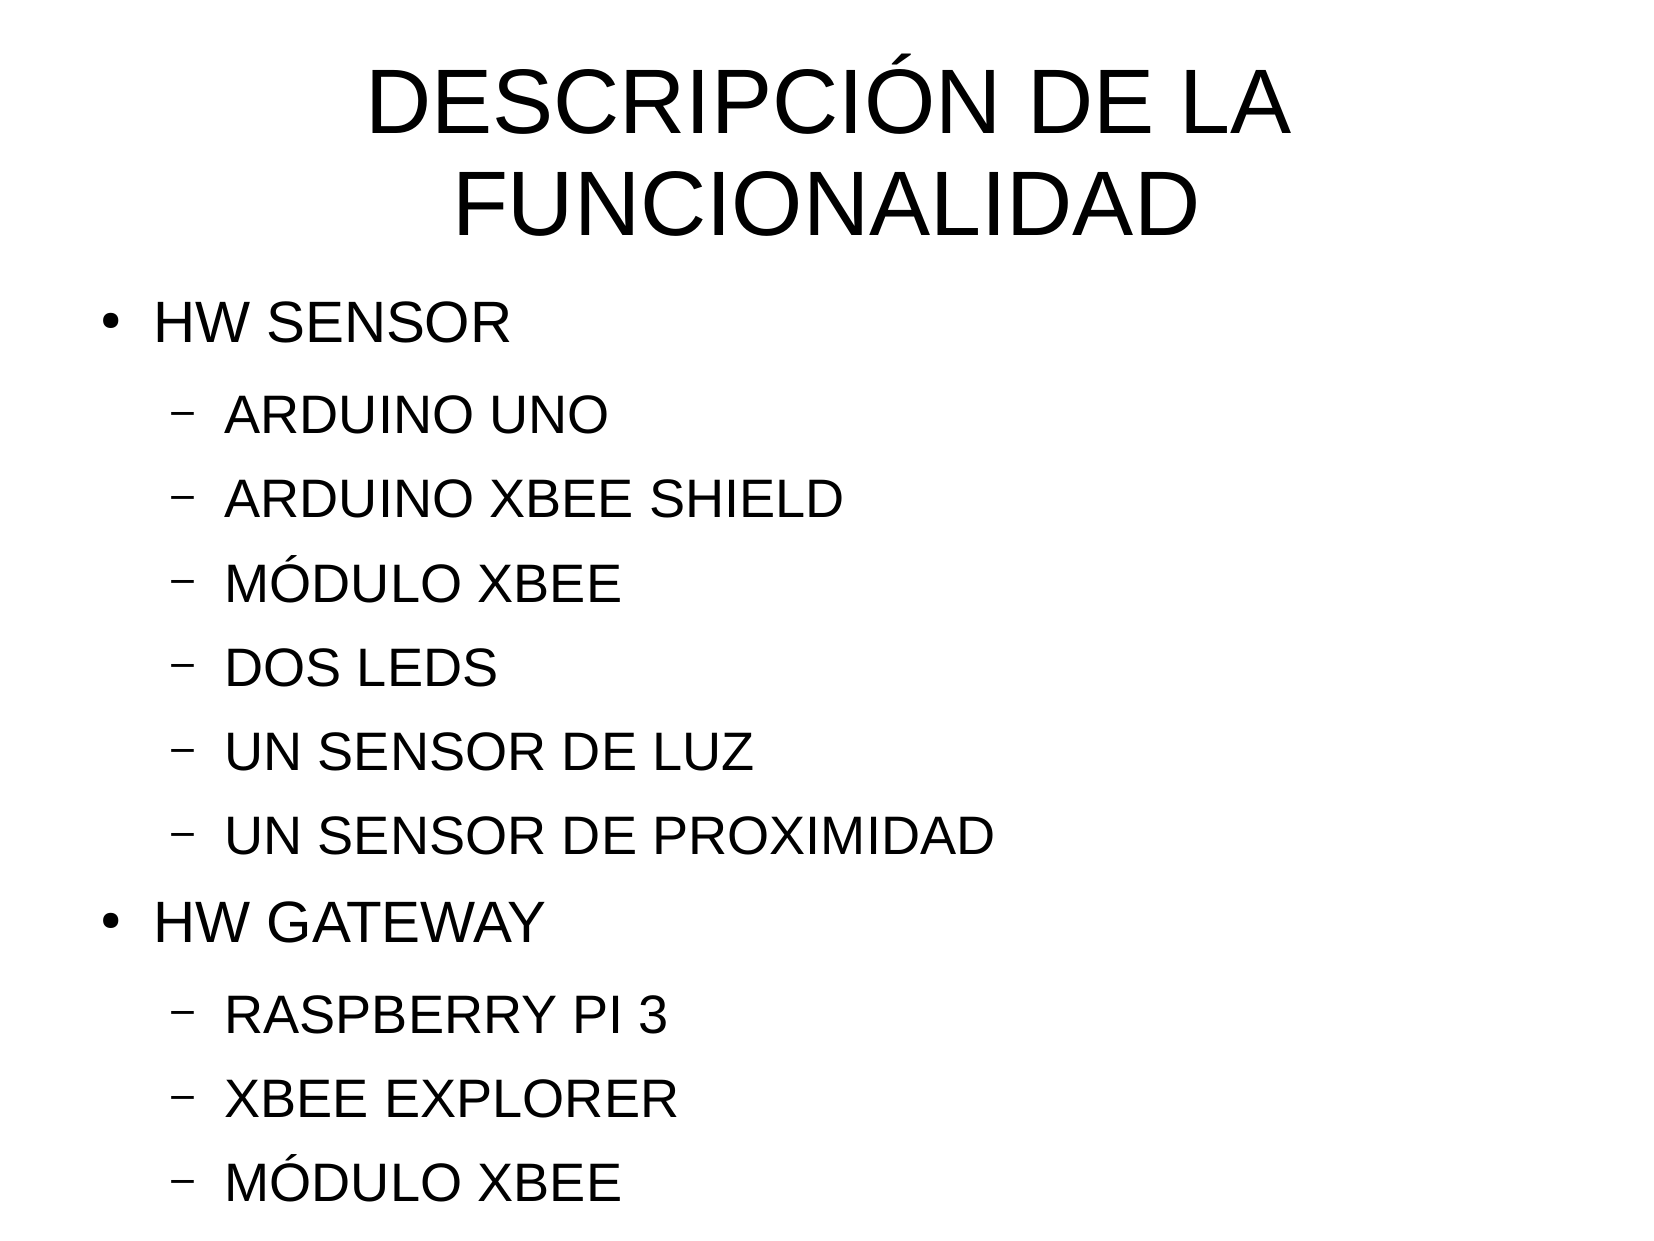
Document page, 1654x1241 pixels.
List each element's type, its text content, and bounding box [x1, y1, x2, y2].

title DESCRIPCIÓN DE LA FUNCIONALIDAD [82, 49, 1571, 257]
list HW SENSOR ARDUINO UNO ARDUINO XBEE SHIELD MÓDULO XBEE DOS LEDS UN SENSOR DE LUZ UN SENSOR DE PROXIMIDAD HW GATEWAY RASPBERRY PI 3 XBEE EXPLORER MÓDULO XBEE [82, 290, 1571, 1213]
